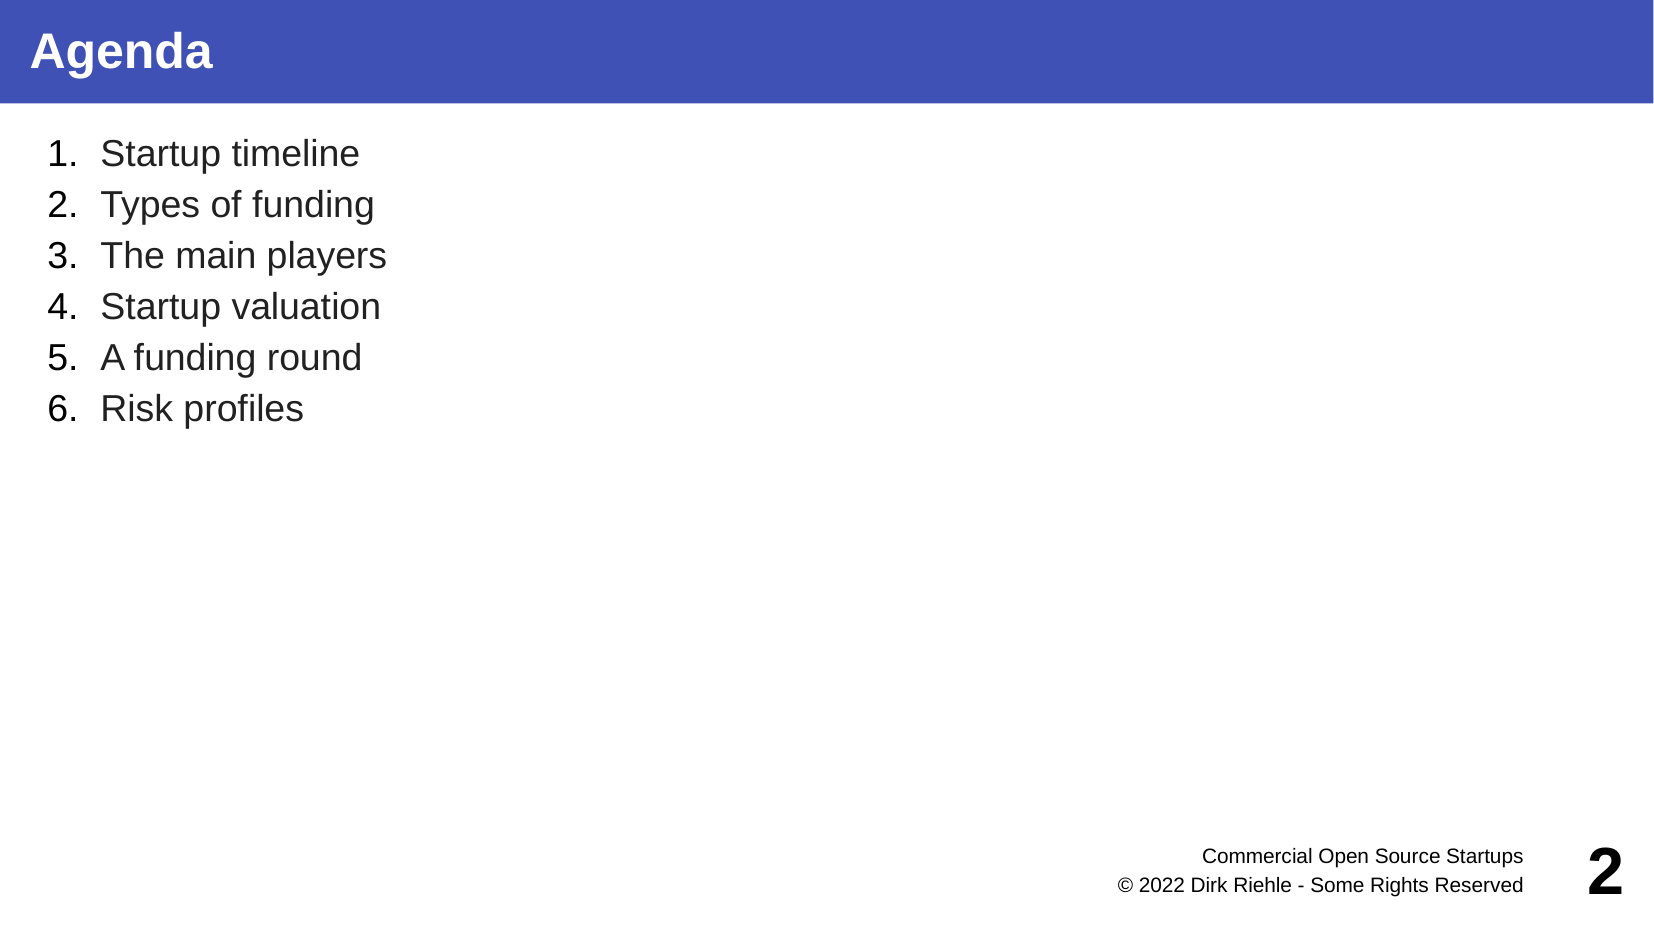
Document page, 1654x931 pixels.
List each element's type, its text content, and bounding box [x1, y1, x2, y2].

list Startup timeline Types of funding The main players Startup valuation A funding round Risk profiles [29, 132, 1625, 813]
title Agenda [0, 0, 1654, 104]
